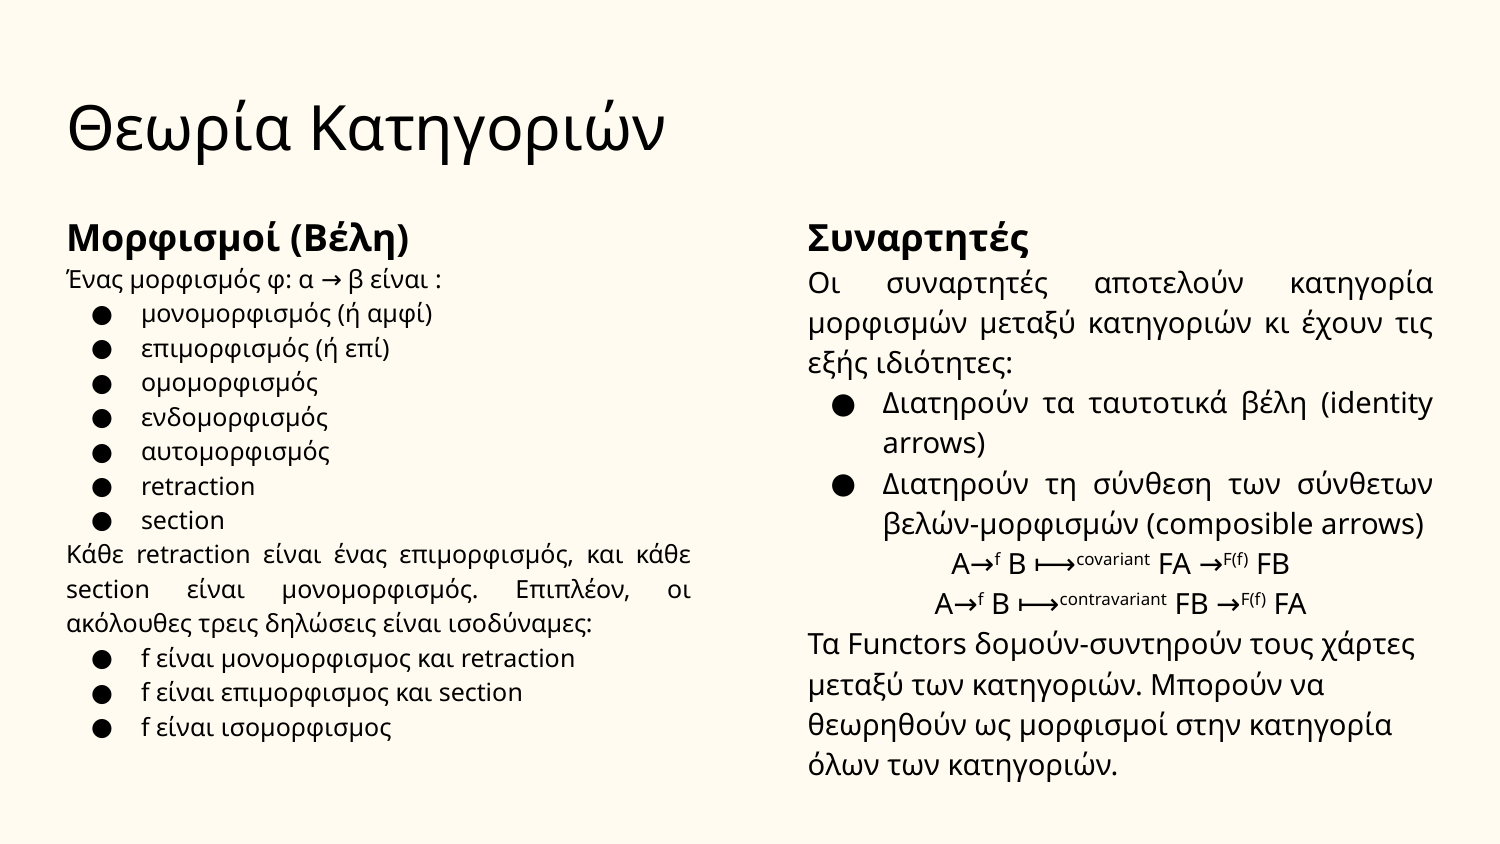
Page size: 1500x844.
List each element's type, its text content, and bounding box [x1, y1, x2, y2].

list Συναρτητές Οι συναρτητές αποτελούν κατηγορία μορφισμών μεταξύ κατηγοριών κι έχουν τις εξής ιδιότητες: Διατηρούν τα ταυτοτικά βέλη (identity arrows) Διατηρούν τη σύνθεση των σύνθετων βελών-μορφισμών (composible arrows) A→f B ⟼covariant FA →F(f) FB A→f B ⟼contravariant FB →F(f) FA Τα Functors δομούν-συντηρούν τους χάρτες μεταξύ των κατηγοριών. Μπορούν να θεωρηθούν ως μορφισμοί στην κατηγορία όλων των κατηγοριών. [792, 192, 1449, 750]
list Μορφισμοί (Βέλη) Ένας μορφισμός φ: α → β είναι : μονομορφισμός (ή αμφί) επιμορφισμός (ή επί) ομομορφισμός ενδομορφισμός αυτομορφισμός retraction section Κάθε retraction είναι ένας επιμορφισμός, και κάθε section είναι μονομορφισμός. Επιπλέον, οι ακόλουθες τρεις δηλώσεις είναι ισοδύναμες: f είναι μονομορφισμος και retraction f είναι επιμορφισμος και section f είναι ισομορφισμος [51, 192, 708, 750]
title Θεωρία Κατηγοριών [51, 72, 1449, 174]
